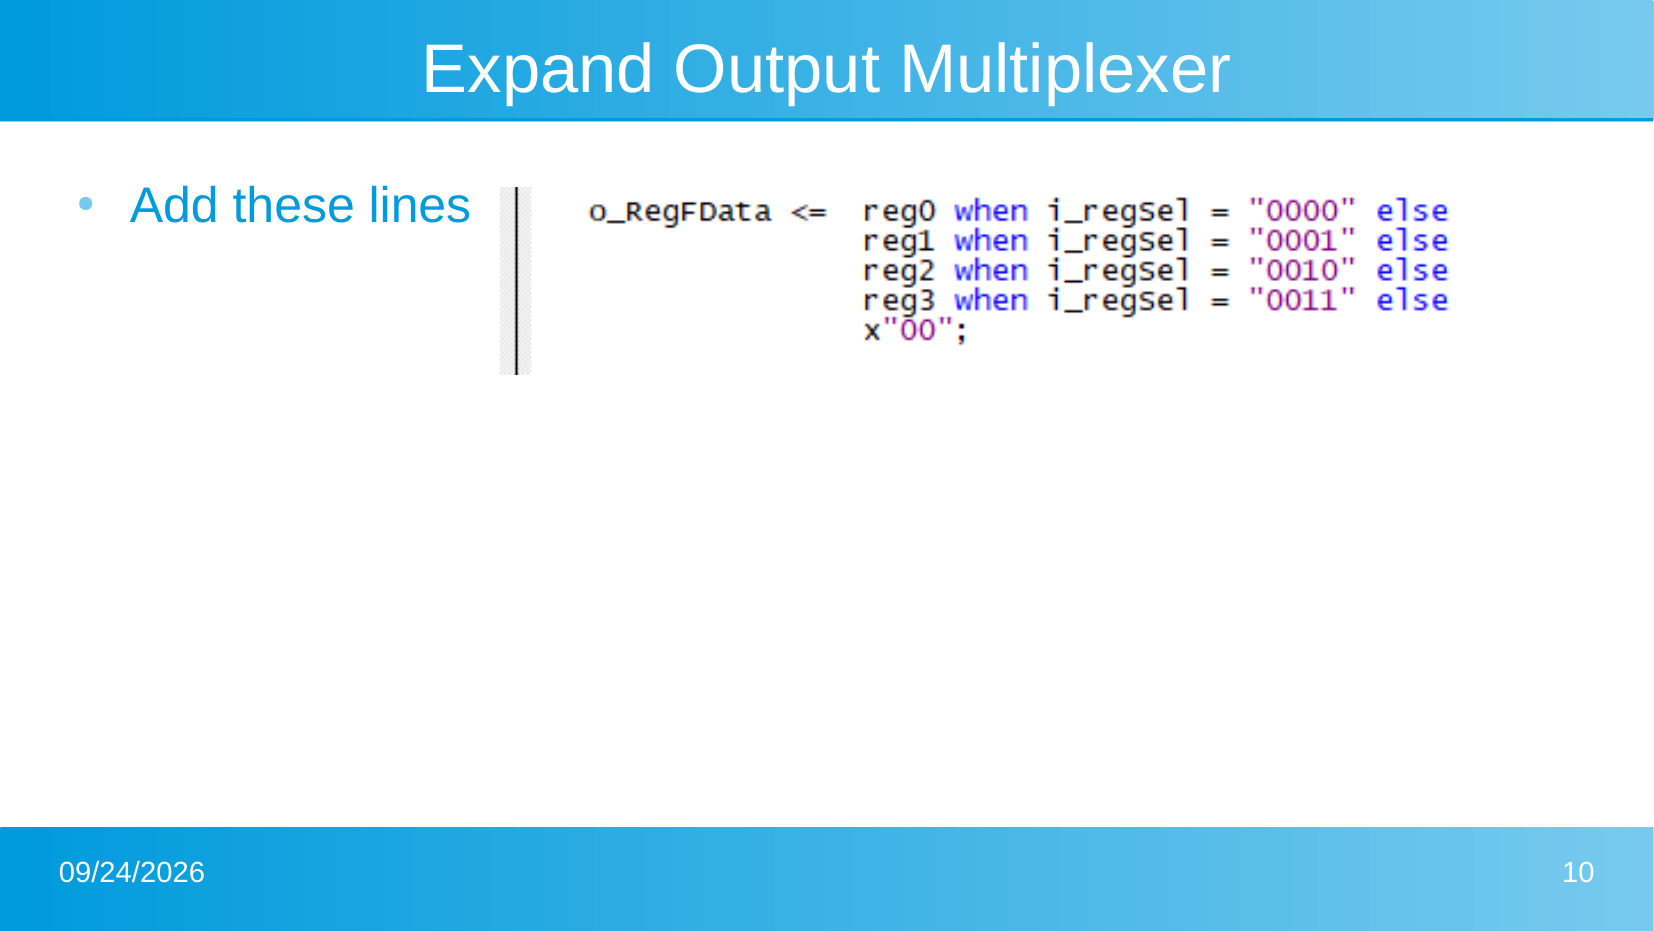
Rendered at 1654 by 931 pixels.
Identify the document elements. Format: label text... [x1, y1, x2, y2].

list Add these lines [59, 177, 526, 768]
picture [500, 187, 1470, 376]
title Expand Output Multiplexer [59, 29, 1595, 108]
